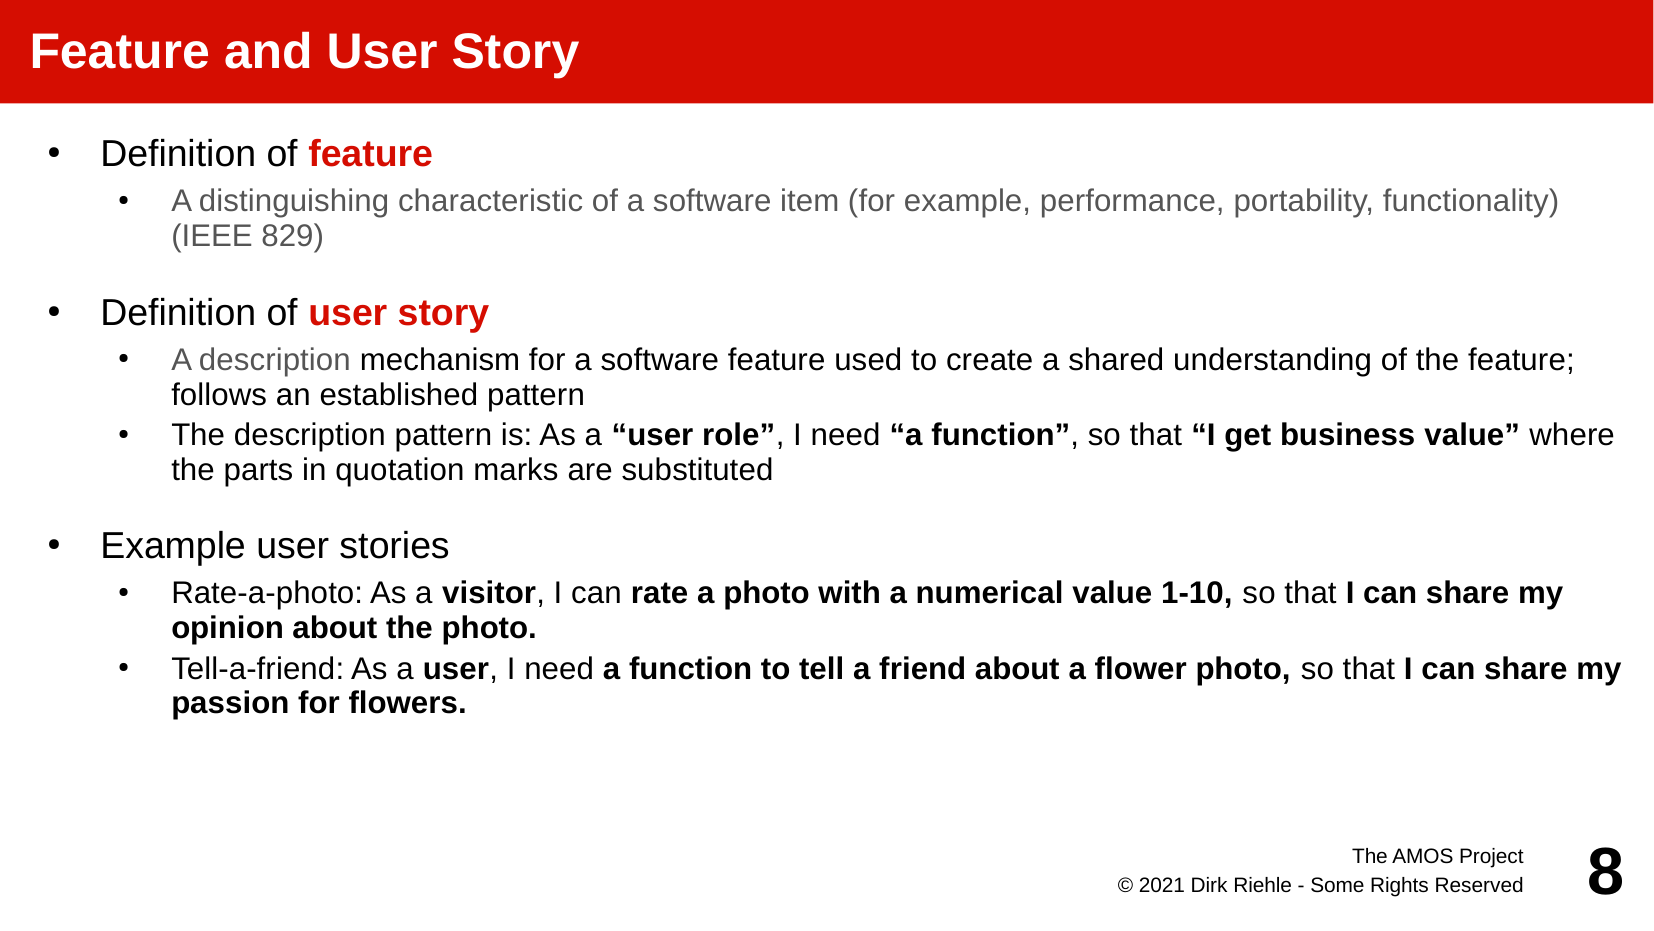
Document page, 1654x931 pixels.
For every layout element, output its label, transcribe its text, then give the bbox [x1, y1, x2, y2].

title Feature and User Story [0, 0, 1654, 104]
list Definition of feature A distinguishing characteristic of a software item (for example, performance, portability, functionality) (IEEE 829) Definition of user story A description mechanism for a software feature used to create a shared understanding of the feature; follows an established pattern The description pattern is: As a “user role”, I need “a function”, so that “I get business value” where the parts in quotation marks are substituted Example user stories Rate-a-photo: As a visitor, I can rate a photo with a numerical value 1-10, so that I can share my opinion about the photo. Tell-a-friend: As a user, I need a function to tell a friend about a flower photo, so that I can share my passion for flowers. [29, 132, 1625, 813]
